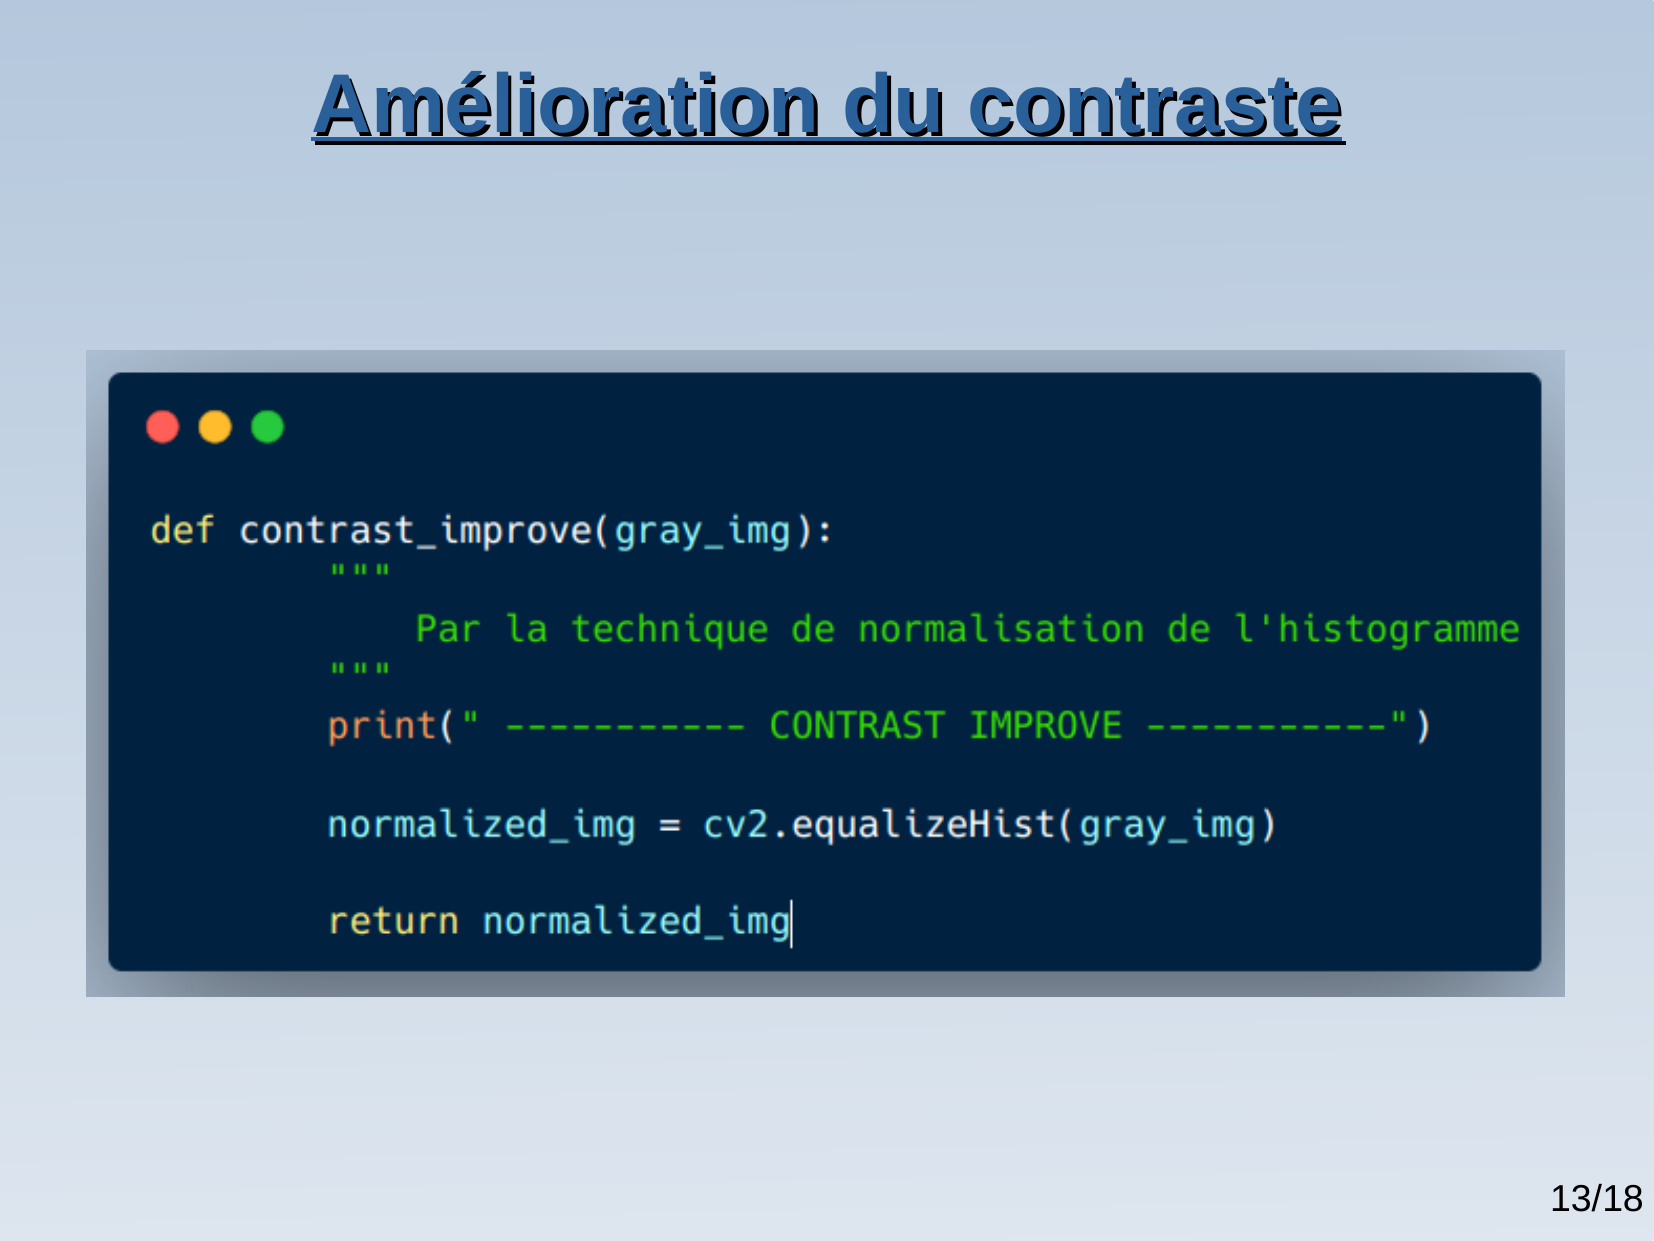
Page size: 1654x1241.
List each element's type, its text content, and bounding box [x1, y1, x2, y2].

title Amélioration du contraste [82, 0, 1571, 207]
picture [86, 350, 1565, 997]
